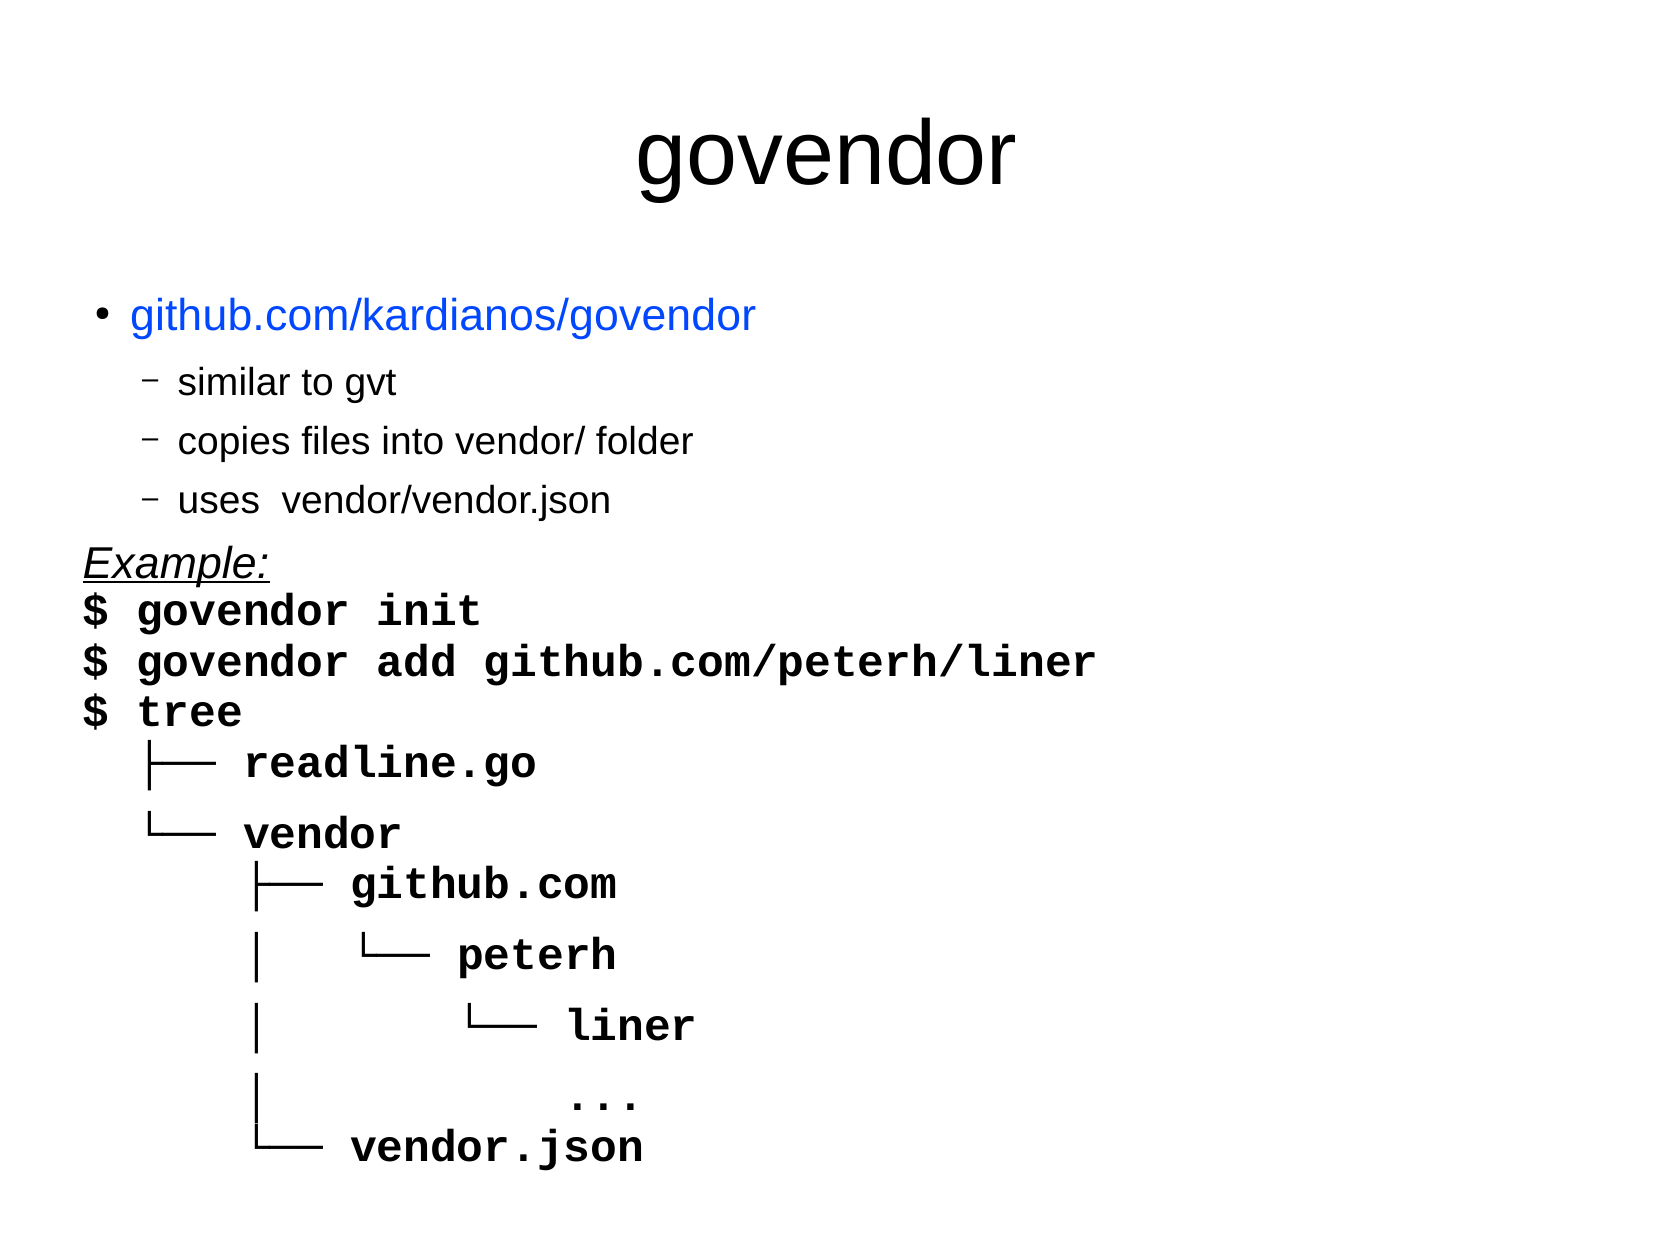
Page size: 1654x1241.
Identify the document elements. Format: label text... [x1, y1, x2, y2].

title govendor [82, 49, 1571, 257]
list github.com/kardianos/govendor similar to gvt copies files into vendor/ folder uses vendor/vendor.json Example: $ govendor init $ govendor add github.com/peterh/liner $ tree ├── readline.go └── vendor ├── github.com │ └── peterh │ └── liner │ ... └── vendor.json [82, 290, 1630, 1182]
